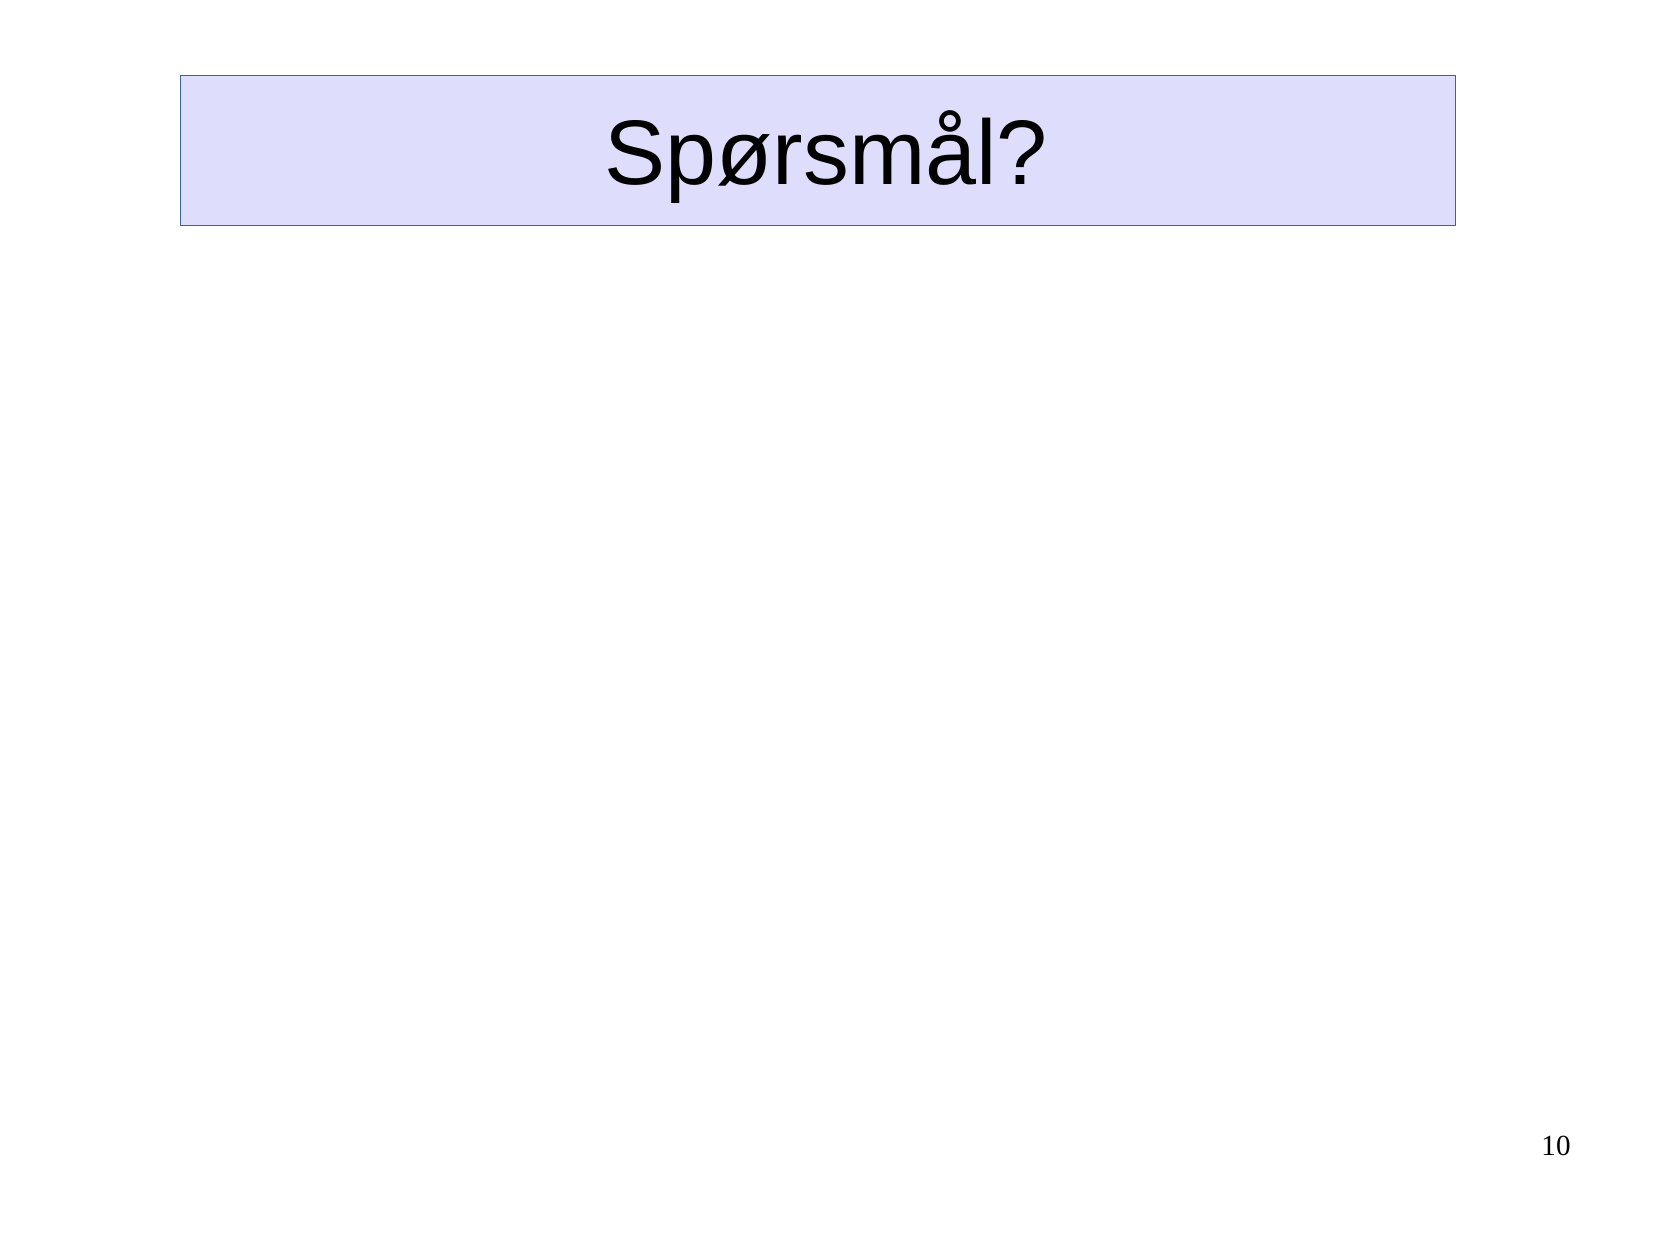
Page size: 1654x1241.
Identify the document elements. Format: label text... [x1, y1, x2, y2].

title Spørsmål? [82, 49, 1571, 257]
